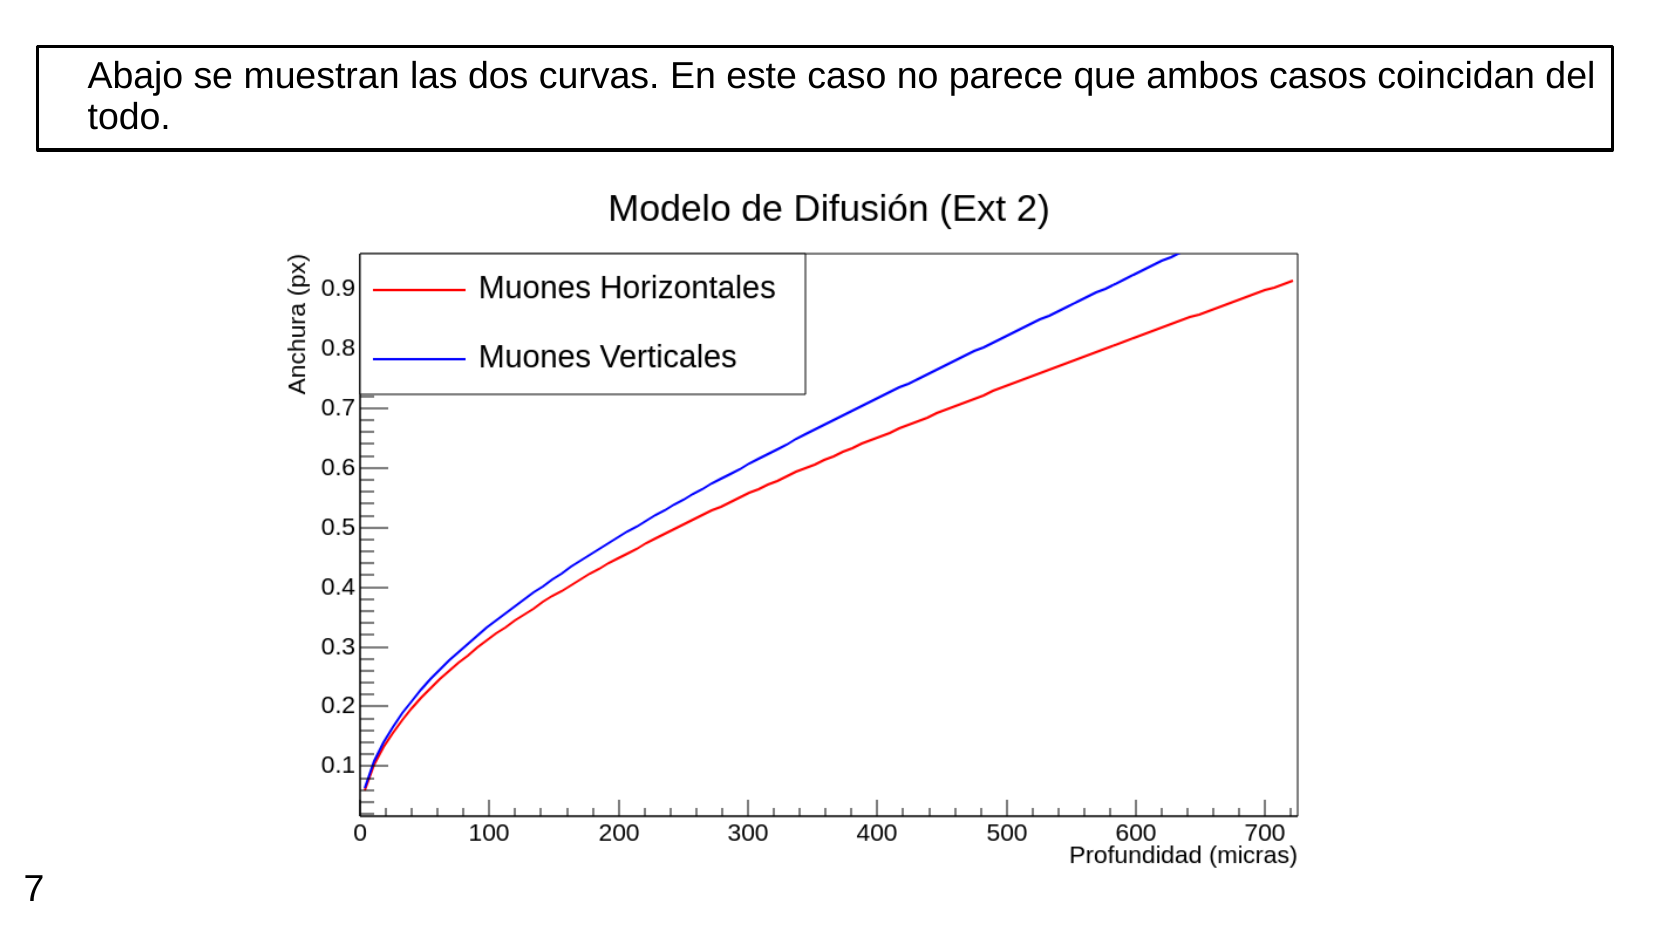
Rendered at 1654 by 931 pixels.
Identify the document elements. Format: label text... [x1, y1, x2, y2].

picture [284, 187, 1313, 869]
text_box Abajo se muestran las dos curvas. En este caso no parece que ambos casos coincidan del todo. [37, 46, 1613, 151]
text_box <number> [8, 860, 638, 931]
